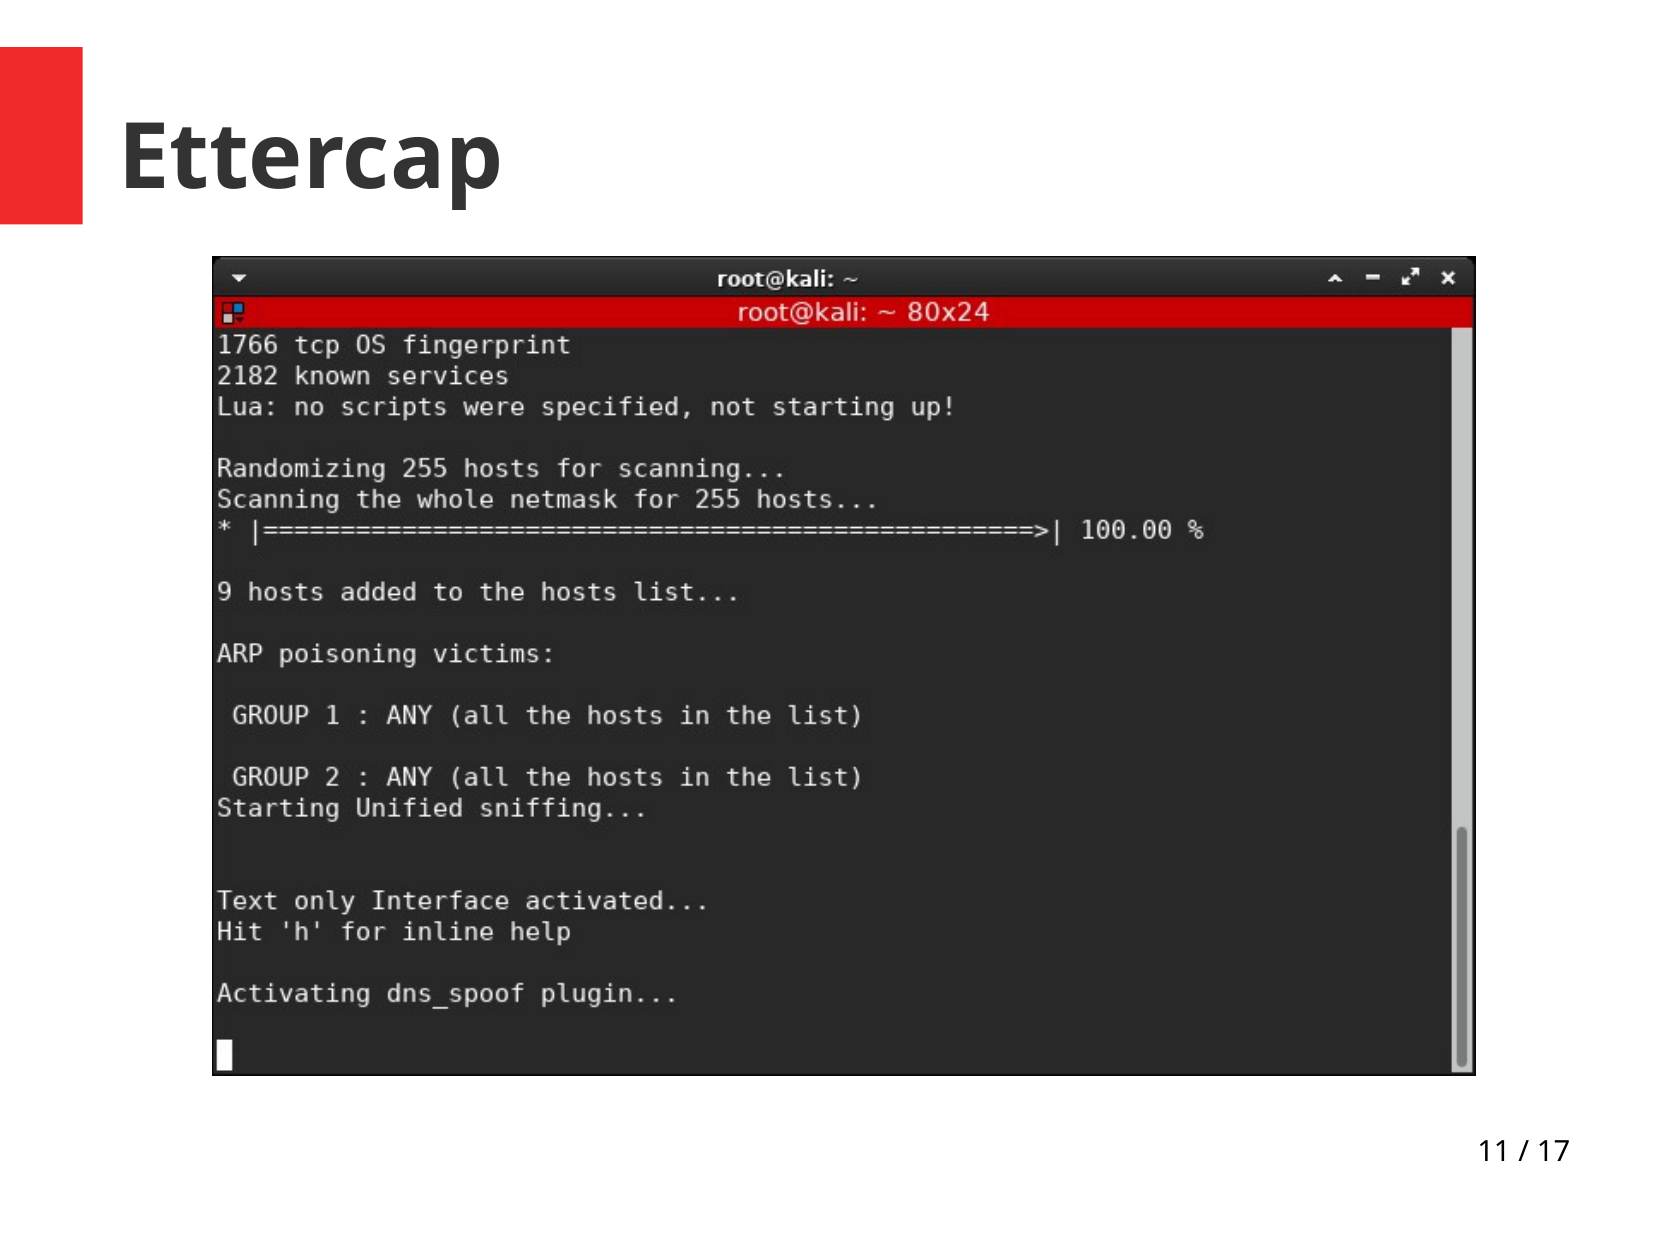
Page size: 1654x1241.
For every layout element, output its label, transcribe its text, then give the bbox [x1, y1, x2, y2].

picture [212, 256, 1476, 1076]
title Ettercap [118, 49, 1571, 257]
